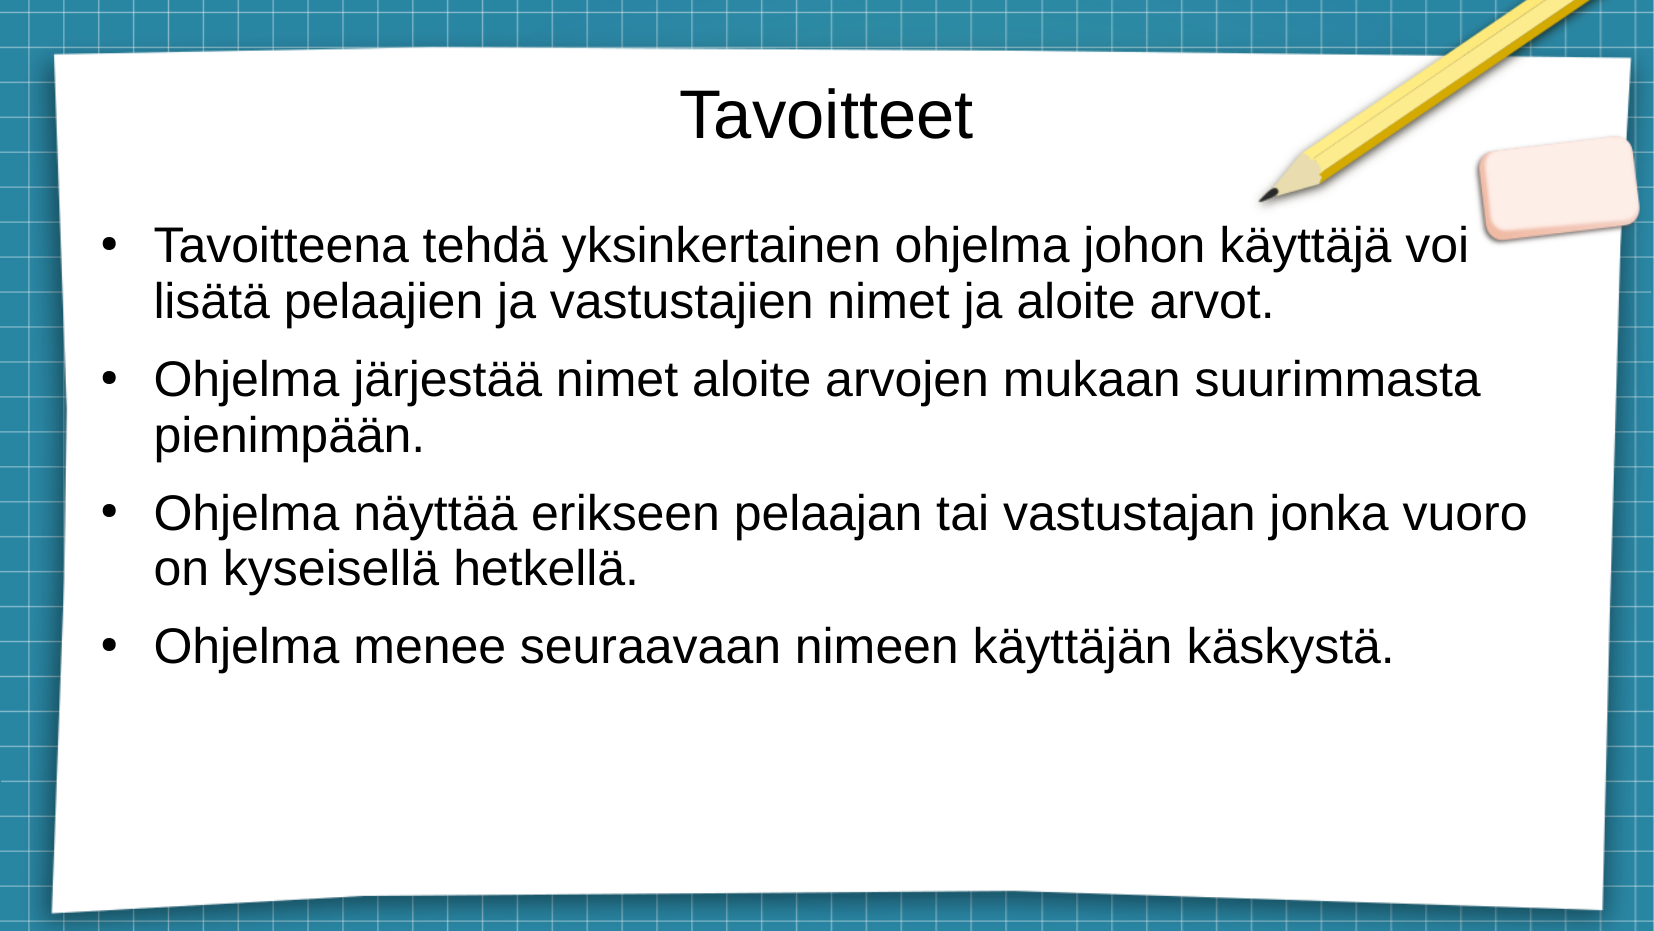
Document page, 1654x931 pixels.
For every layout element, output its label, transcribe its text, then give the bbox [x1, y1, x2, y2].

picture [0, 0, 1654, 931]
title Tavoitteet [82, 37, 1571, 193]
list Tavoitteena tehdä yksinkertainen ohjelma johon käyttäjä voi lisätä pelaajien ja vastustajien nimet ja aloite arvot. Ohjelma järjestää nimet aloite arvojen mukaan suurimmasta pienimpään. Ohjelma näyttää erikseen pelaajan tai vastustajan jonka vuoro on kyseisellä hetkellä. Ohjelma menee seuraavaan nimeen käyttäjän käskystä. [82, 217, 1571, 758]
